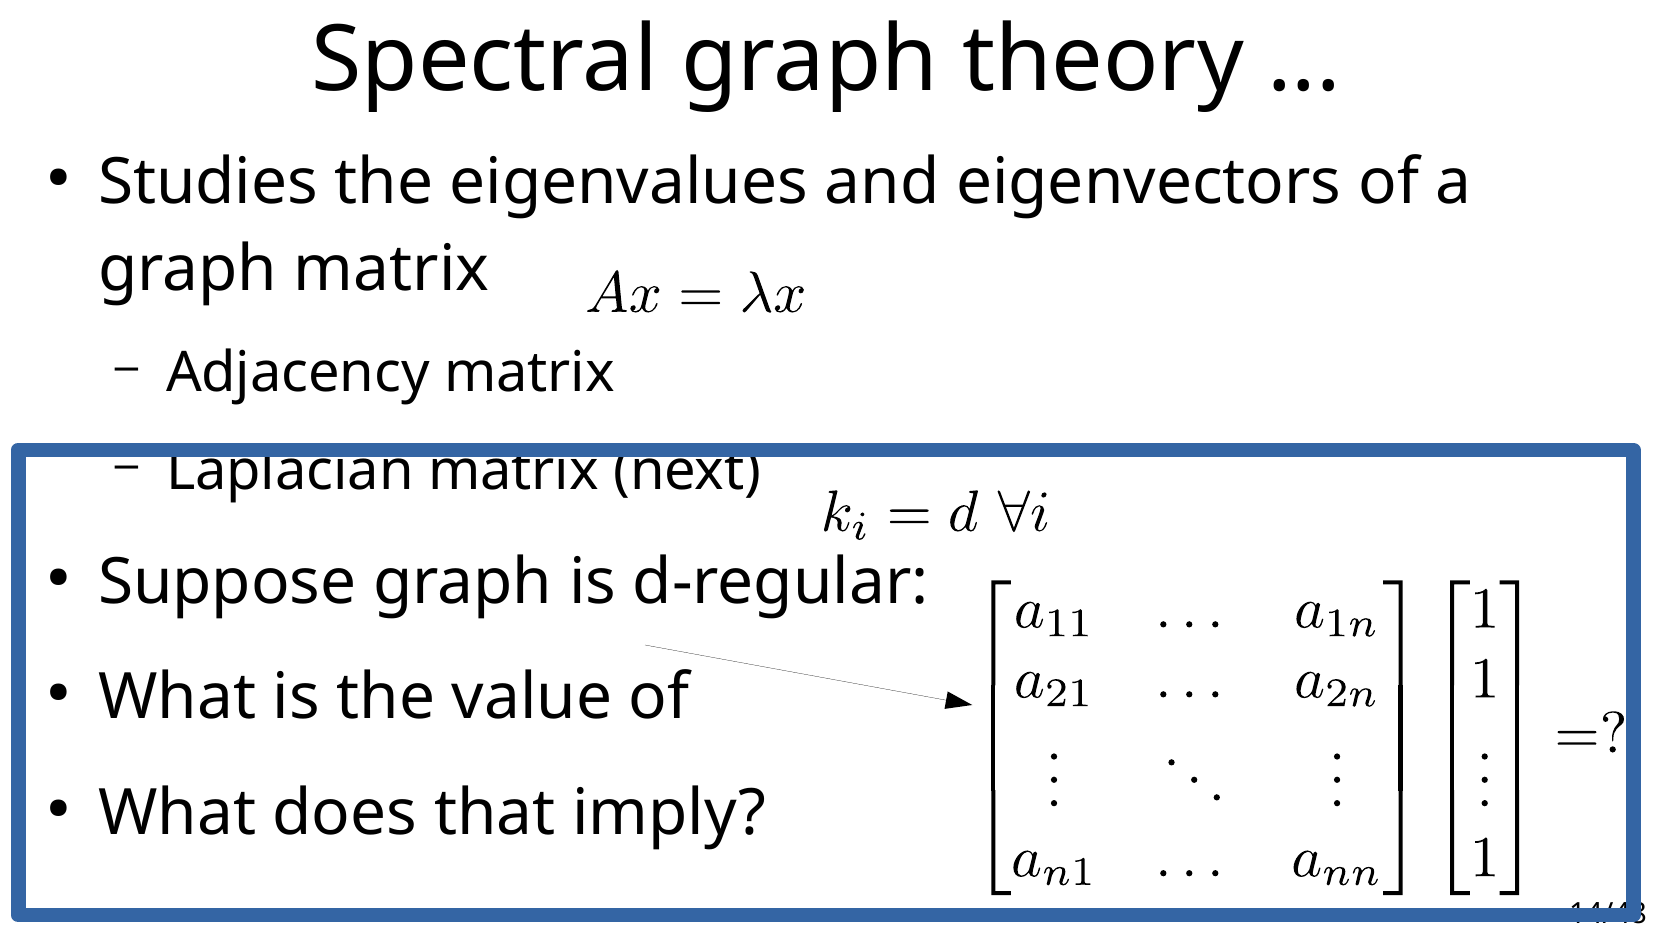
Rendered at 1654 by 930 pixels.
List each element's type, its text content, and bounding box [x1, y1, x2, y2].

title Spectral graph theory ... [82, 0, 1571, 120]
list Studies the eigenvalues and eigenvectors of a graph matrix Adjacency matrix Laplacian matrix (next) Suppose graph is d-regular: What is the value of What does that imply? [30, 457, 1621, 855]
list Studies the eigenvalues and eigenvectors of a graph matrix Adjacency matrix Laplacian matrix (next) Suppose graph is d-regular: What is the value of What does that imply? [30, 134, 1621, 443]
text_box [585, 269, 807, 313]
text_box [972, 580, 1626, 896]
text_box [820, 490, 1051, 541]
